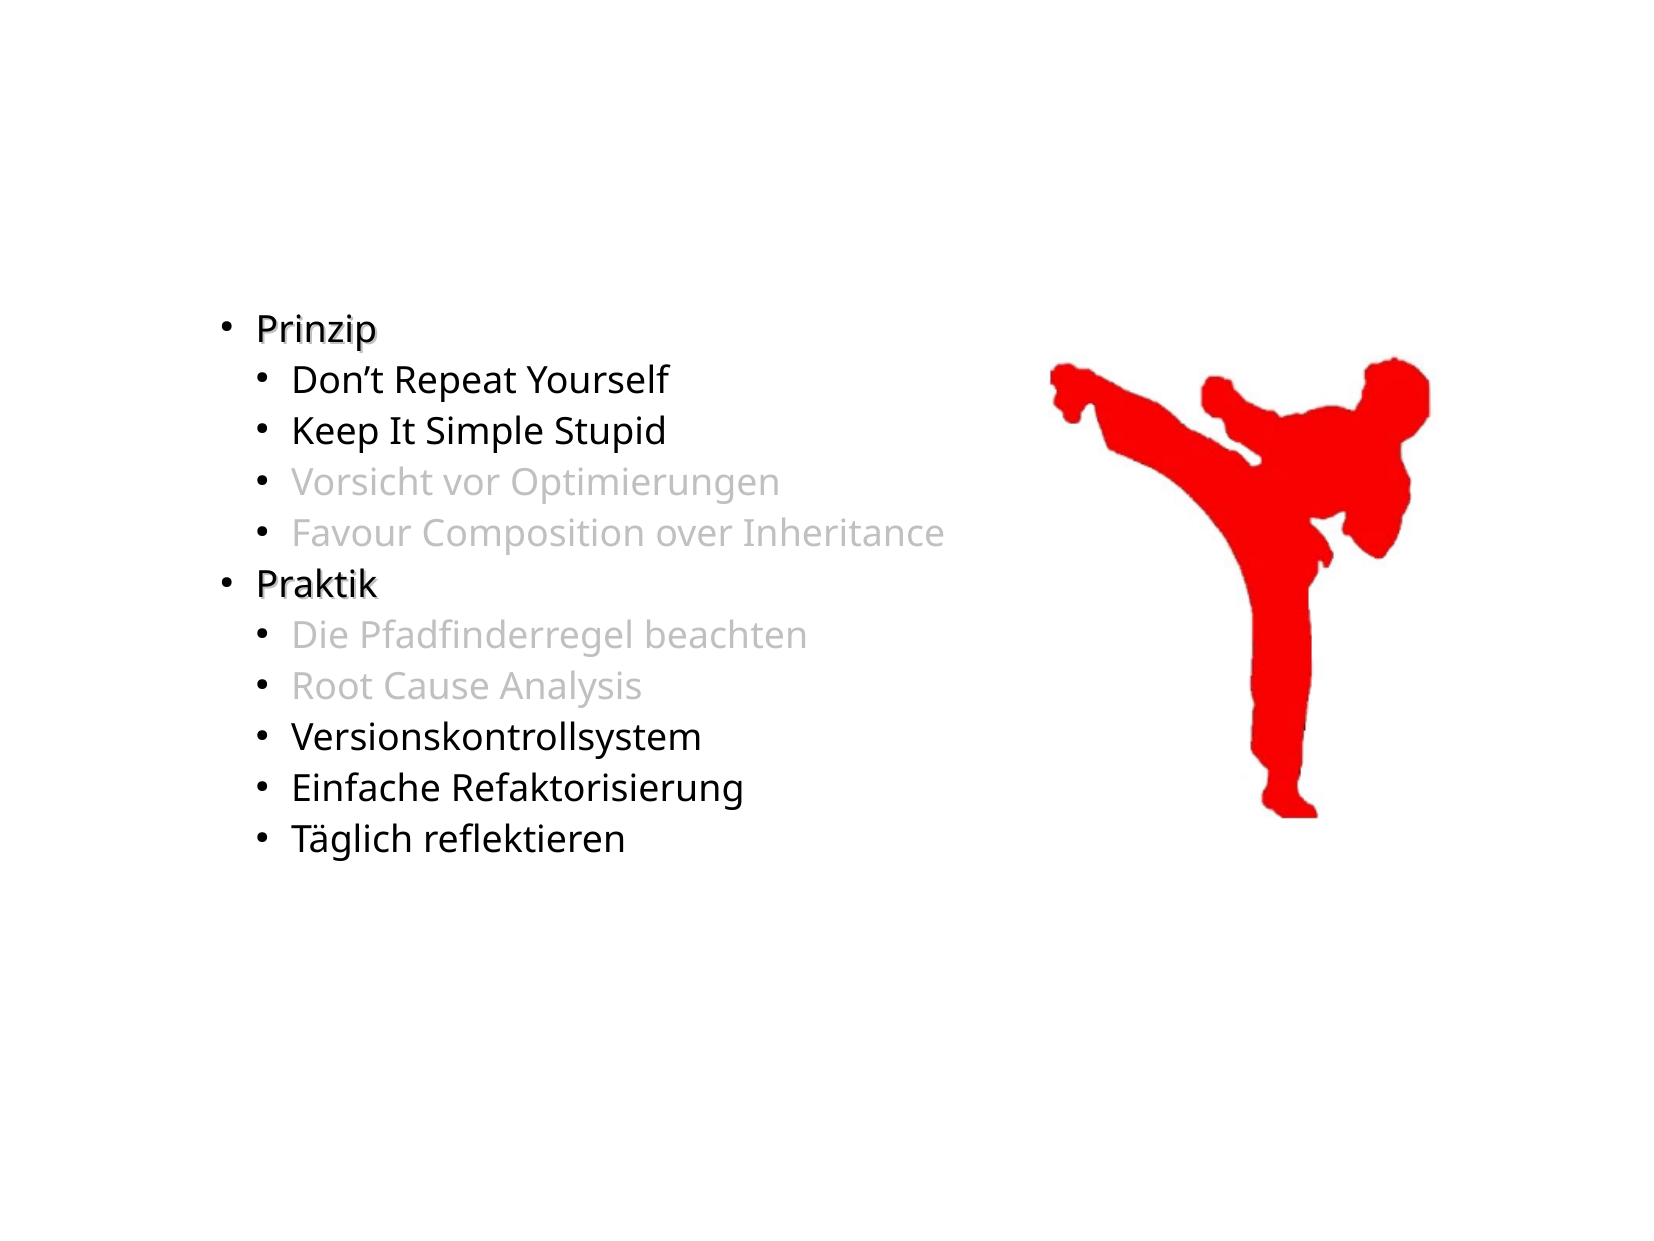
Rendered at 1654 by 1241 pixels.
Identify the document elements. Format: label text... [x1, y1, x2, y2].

text_box Prinzip Don’t Repeat Yourself Keep It Simple Stupid Vorsicht vor Optimierungen Favour Composition over Inheritance Praktik Die Pfadfinderregel beachten Root Cause Analysis Versionskontrollsystem Einfache Refaktorisierung Täglich reflektieren [205, 295, 1241, 831]
picture [1024, 330, 1459, 845]
